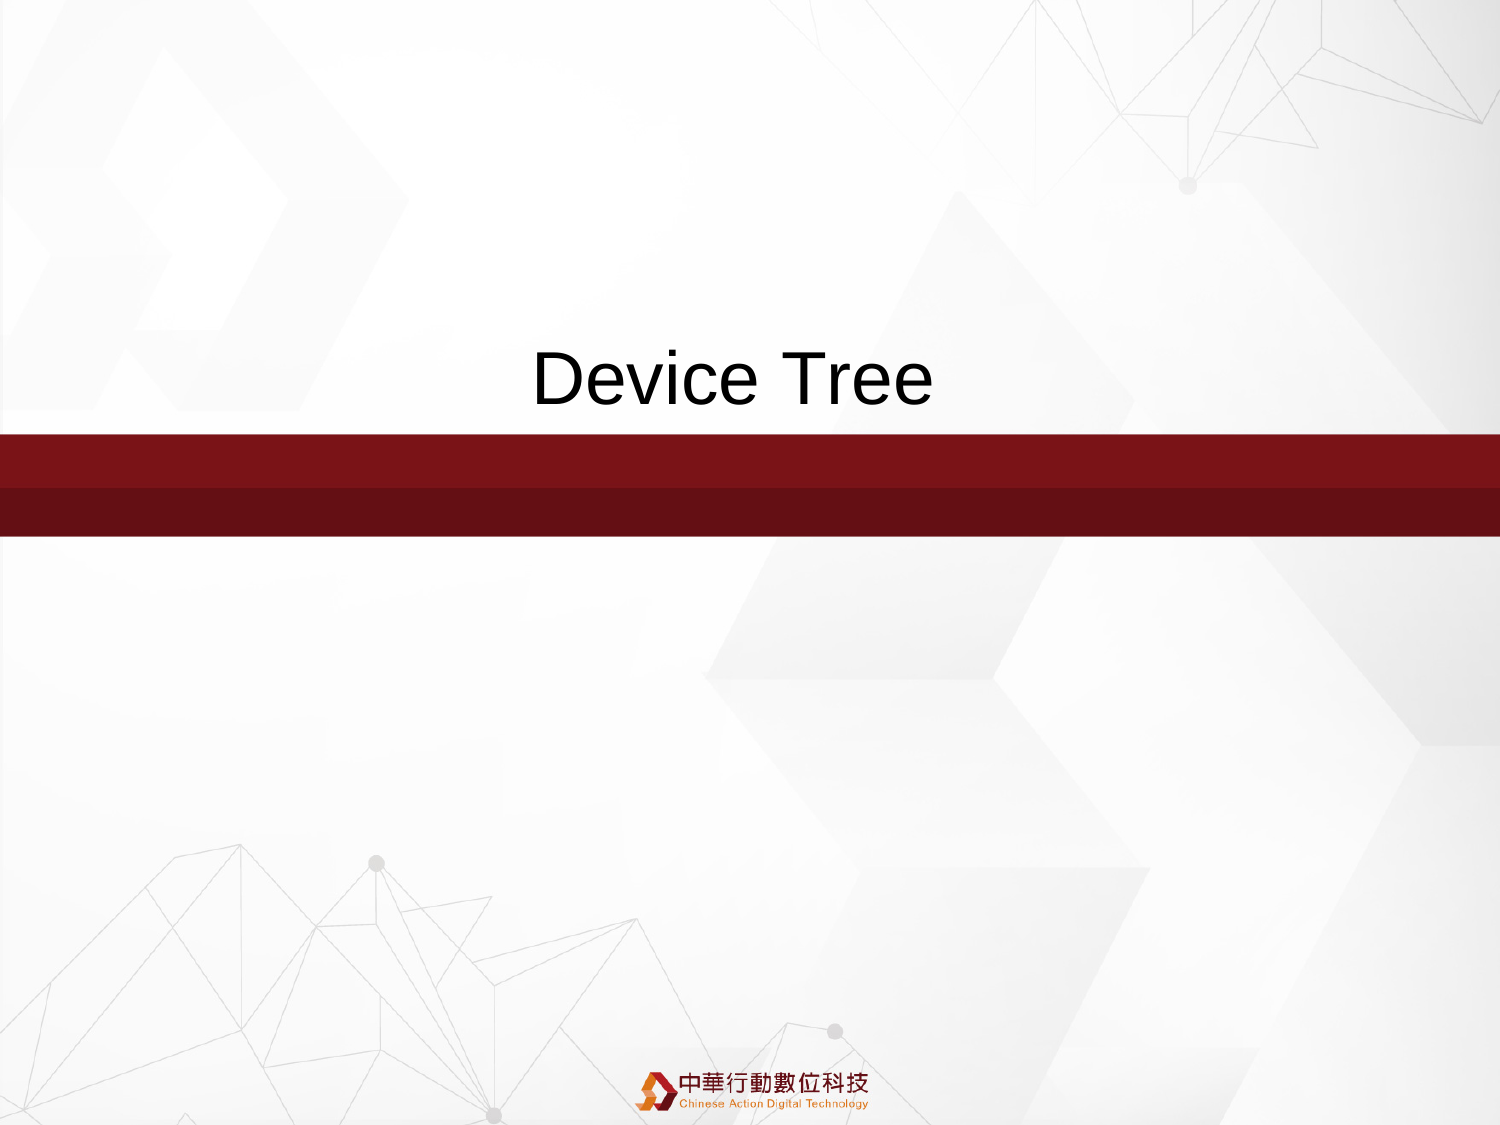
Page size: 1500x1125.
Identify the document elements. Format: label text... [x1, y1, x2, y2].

title Device Tree [45, 322, 1396, 511]
picture [0, 0, 1500, 1125]
